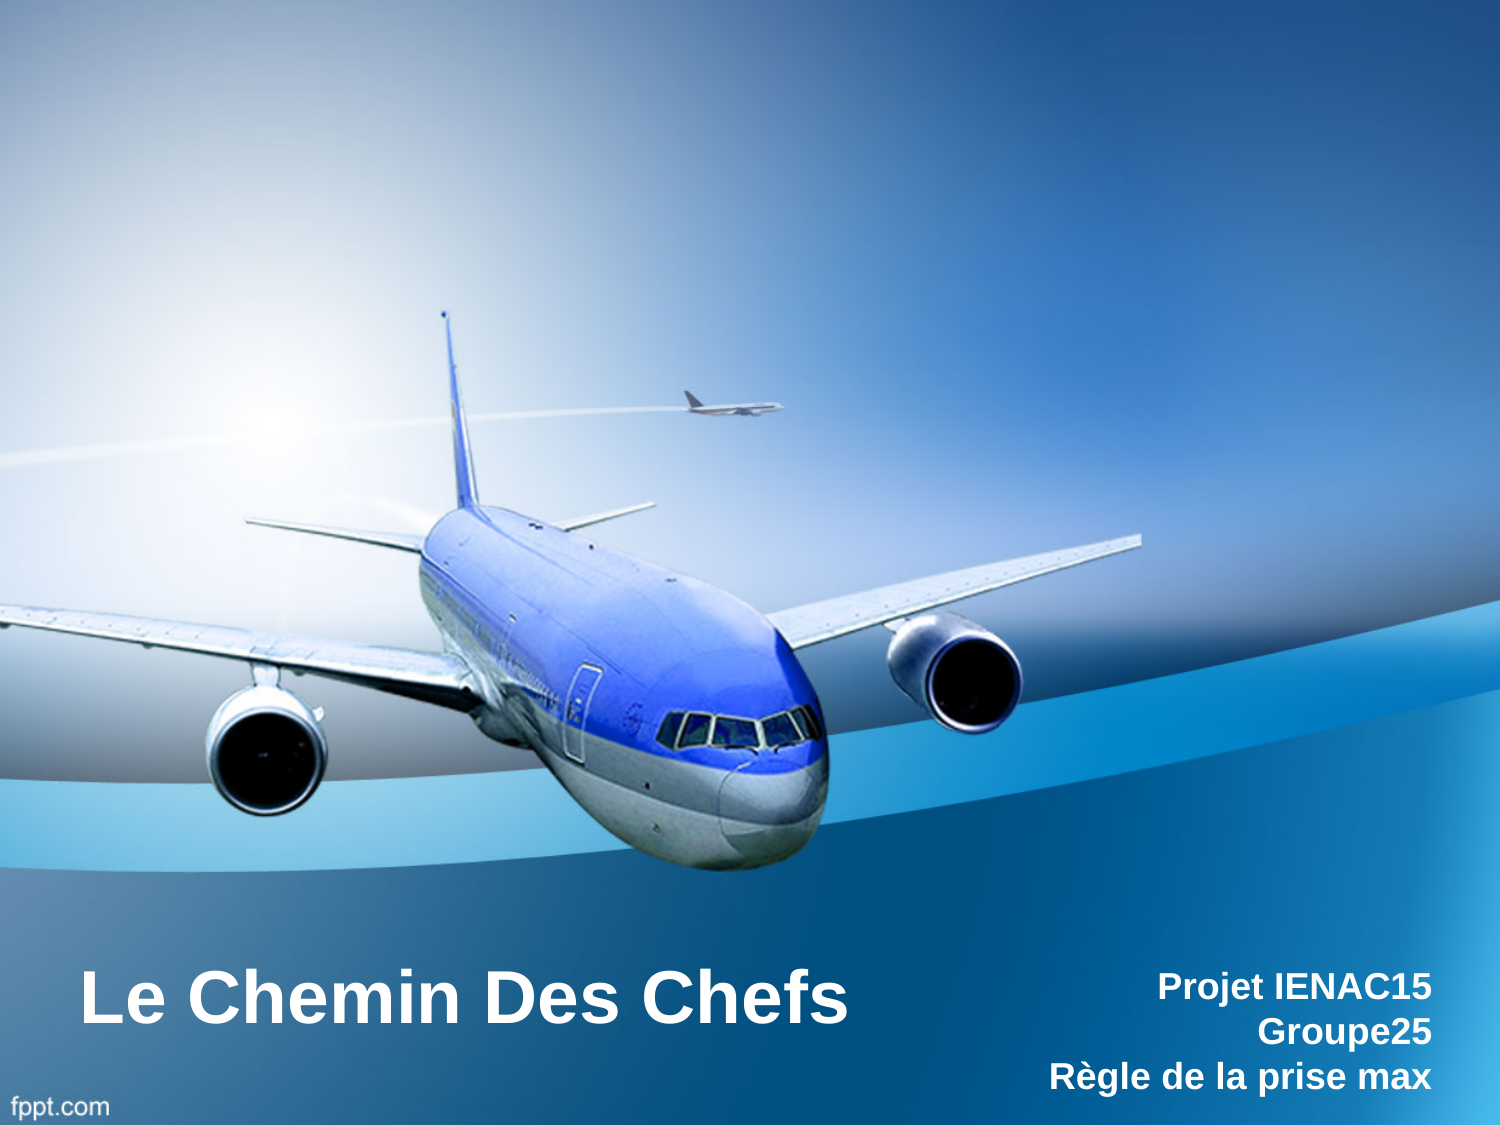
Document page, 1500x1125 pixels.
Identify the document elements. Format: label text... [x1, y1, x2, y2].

picture [0, 0, 1500, 1125]
text_box Projet IENAC15 Groupe25 Règle de la prise max [879, 909, 1448, 1035]
title Le Chemin Des Chefs [64, 940, 880, 1047]
